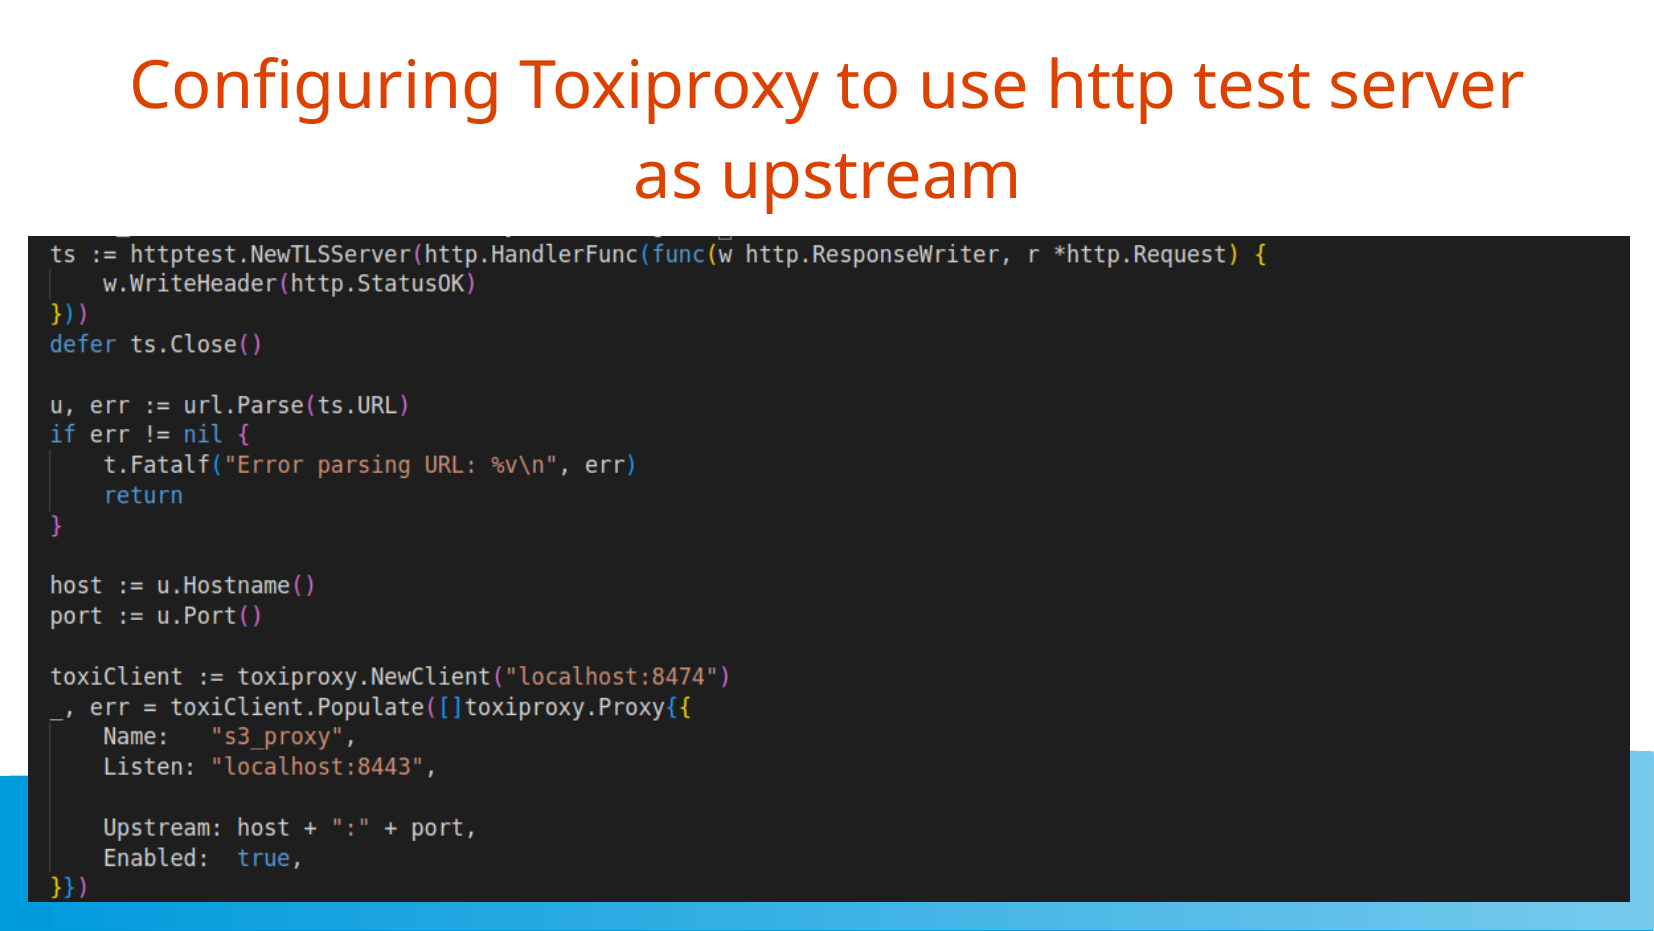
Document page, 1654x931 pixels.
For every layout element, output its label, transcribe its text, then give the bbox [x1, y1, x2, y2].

picture [28, 236, 1630, 902]
title Configuring Toxiproxy to use http test server as upstream [89, 38, 1567, 217]
